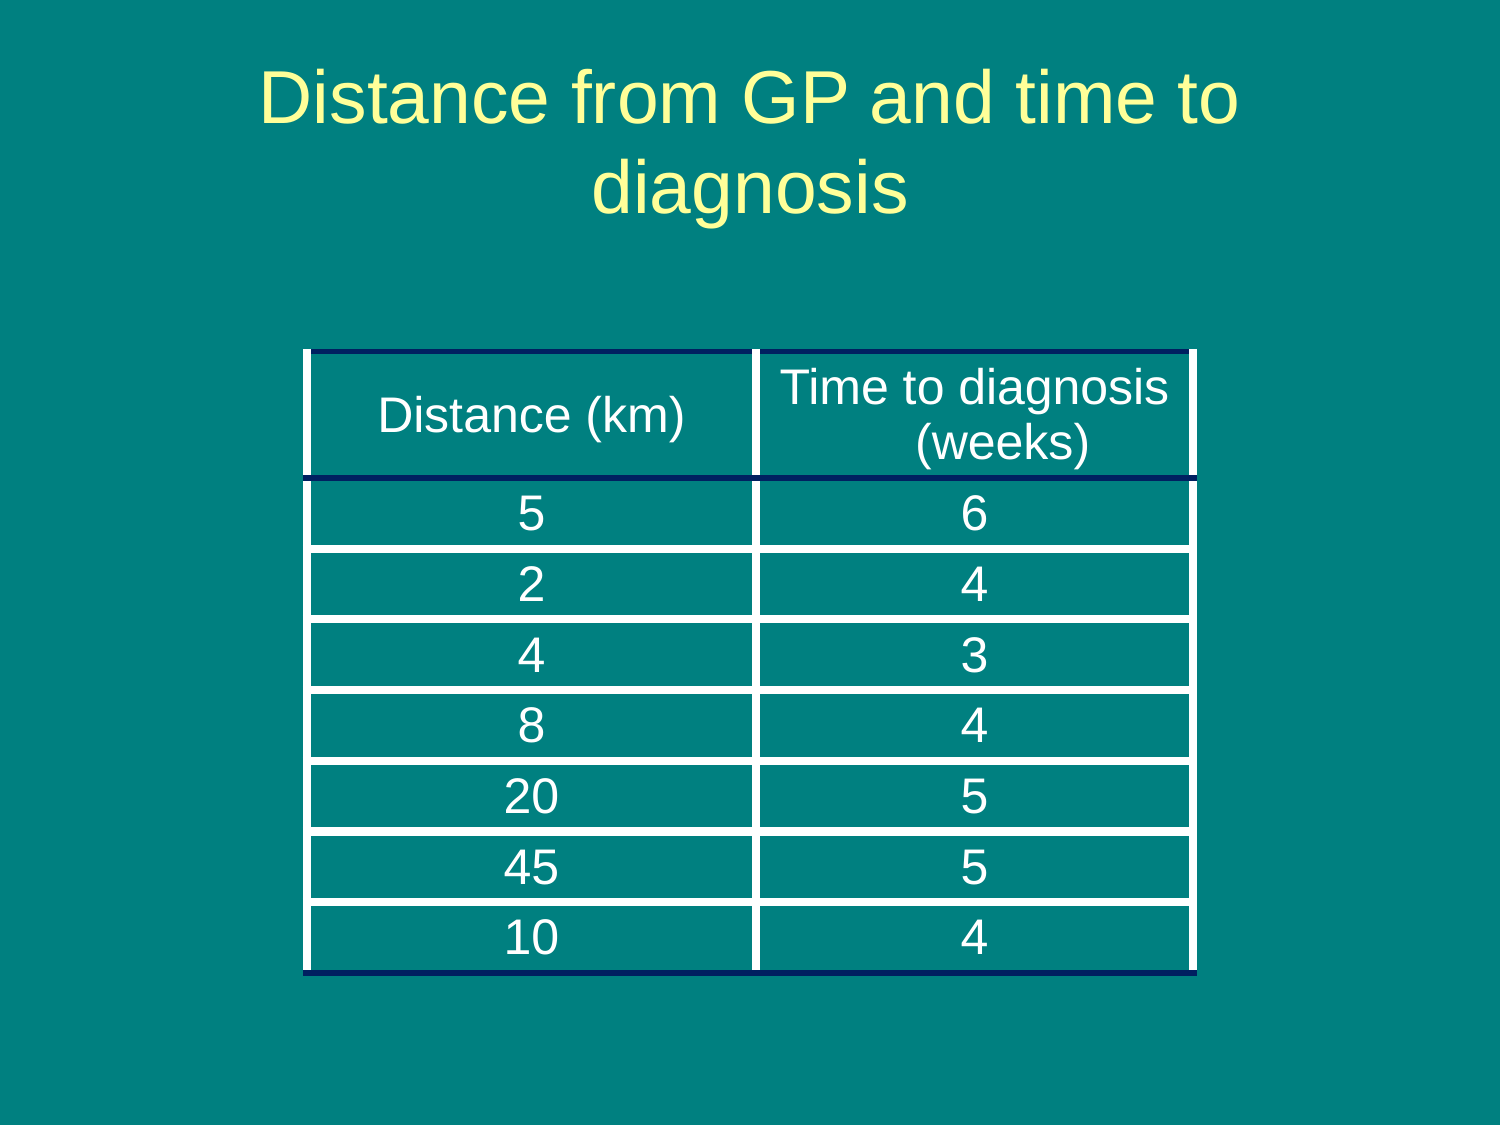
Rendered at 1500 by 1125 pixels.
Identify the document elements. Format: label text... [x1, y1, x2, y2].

table_header Distance (km) [311, 354, 752, 475]
table_cell 10 [311, 906, 752, 970]
table_cell 4 [760, 694, 1189, 757]
table_cell 3 [760, 623, 1189, 686]
table_cell 4 [760, 906, 1189, 970]
table_cell 5 [760, 836, 1189, 898]
table_cell 4 [760, 553, 1189, 615]
table_cell 5 [760, 765, 1189, 827]
table_cell 8 [311, 694, 752, 757]
table_cell 6 [760, 481, 1189, 545]
table_cell 20 [311, 765, 752, 827]
table_cell 5 [311, 481, 752, 545]
table_cell 45 [311, 836, 752, 898]
table_header Time to diagnosis (weeks) [760, 354, 1189, 475]
table_cell 2 [311, 553, 752, 615]
table_cell 4 [311, 623, 752, 686]
title Distance from GP and time to diagnosis [75, 45, 1425, 233]
